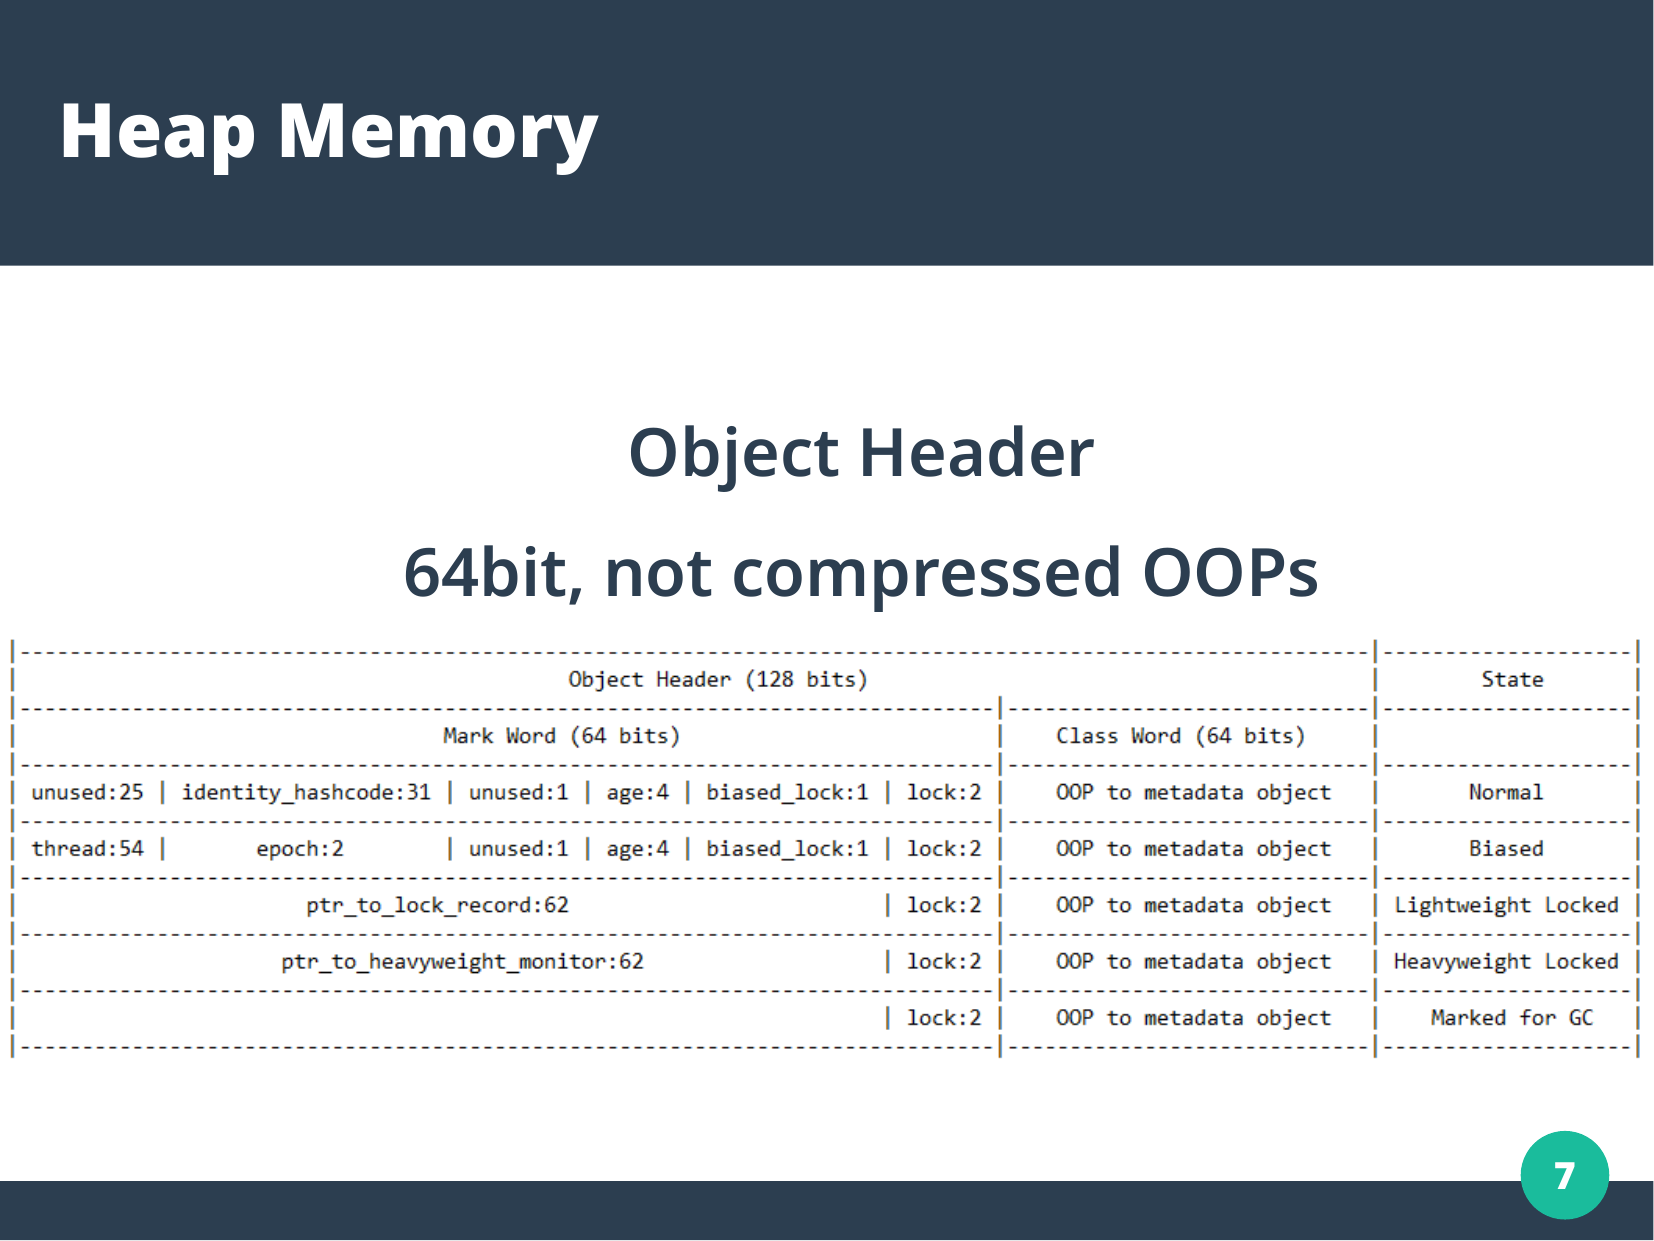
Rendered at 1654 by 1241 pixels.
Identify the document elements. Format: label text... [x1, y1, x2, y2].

list Object Header 64bit, not compressed OOPs [59, 1066, 1595, 1152]
picture [5, 629, 1654, 1066]
title Heap Memory [59, 49, 1595, 207]
list Object Header 64bit, not compressed OOPs [59, 285, 1595, 629]
